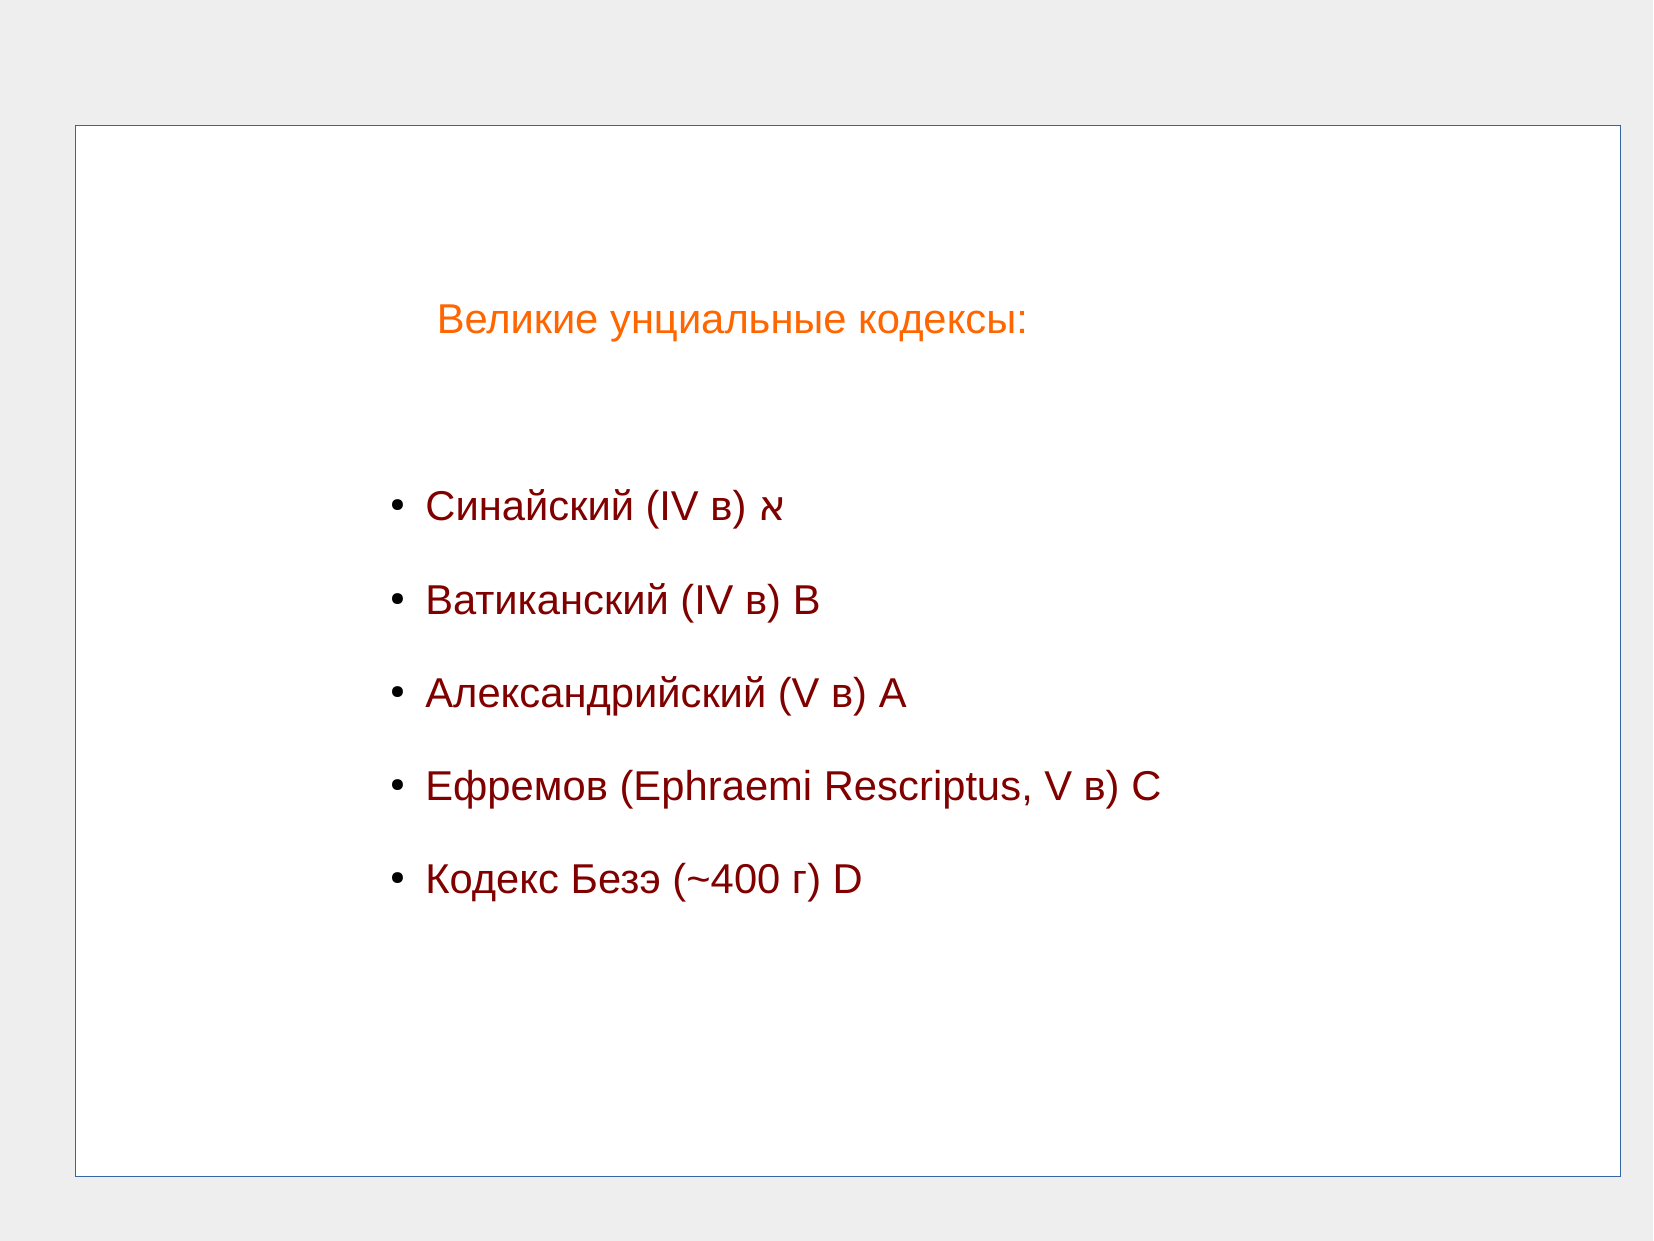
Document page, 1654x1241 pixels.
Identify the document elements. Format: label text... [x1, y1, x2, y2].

text_box [75, 125, 1621, 1177]
subtitle Великие унциальные кодексы: Синайский (IV в) א Ватиканский (IV в) B Александрийский (V в) A Ефремов (Ephraemi Rescriptus, V в) C Кодекс Безэ (~400 г) D [390, 295, 1539, 1151]
